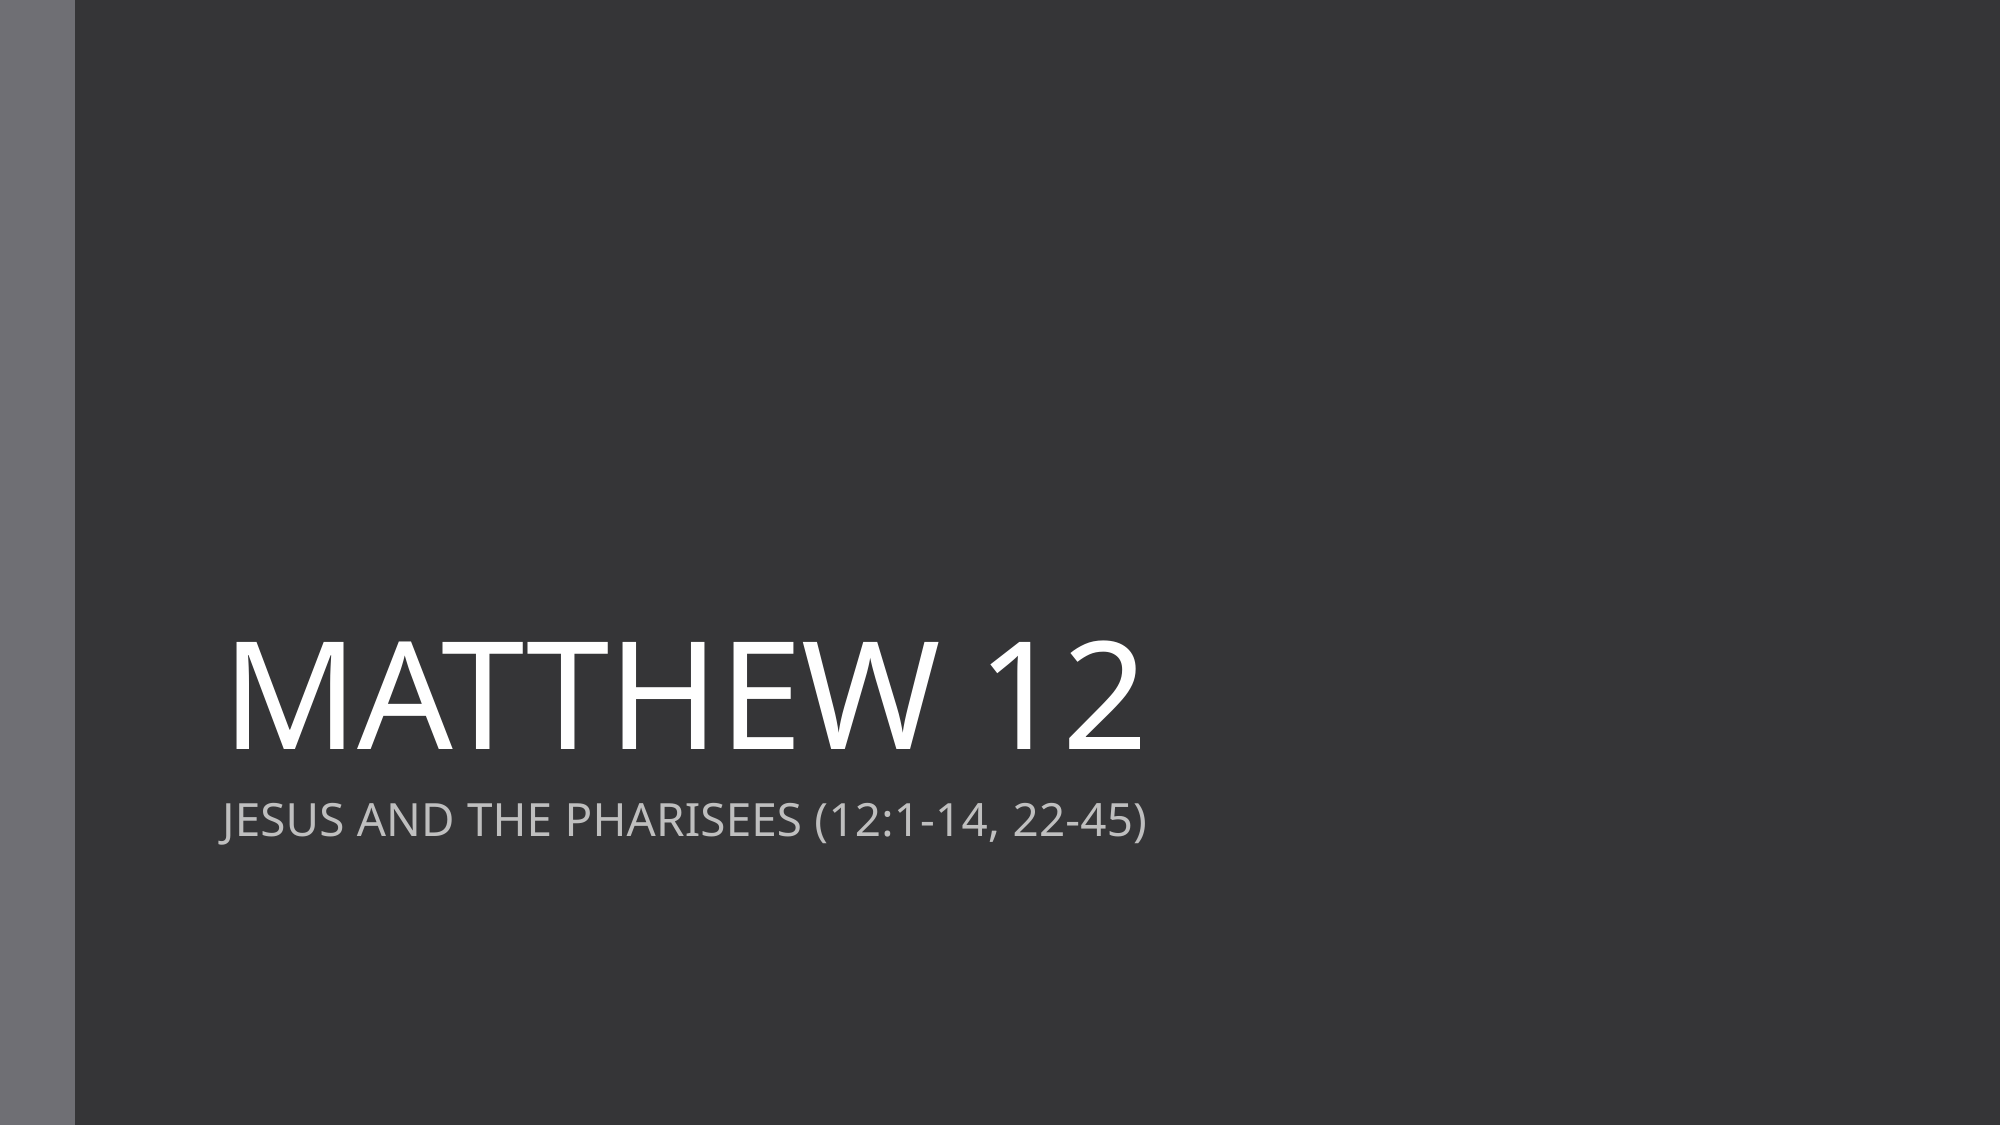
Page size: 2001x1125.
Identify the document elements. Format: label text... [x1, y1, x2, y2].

subtitle JESUS AND THE PHARISEES (12:1-14, 22-45) [206, 787, 1752, 1066]
title MATTHEW 12 [206, 124, 1752, 787]
